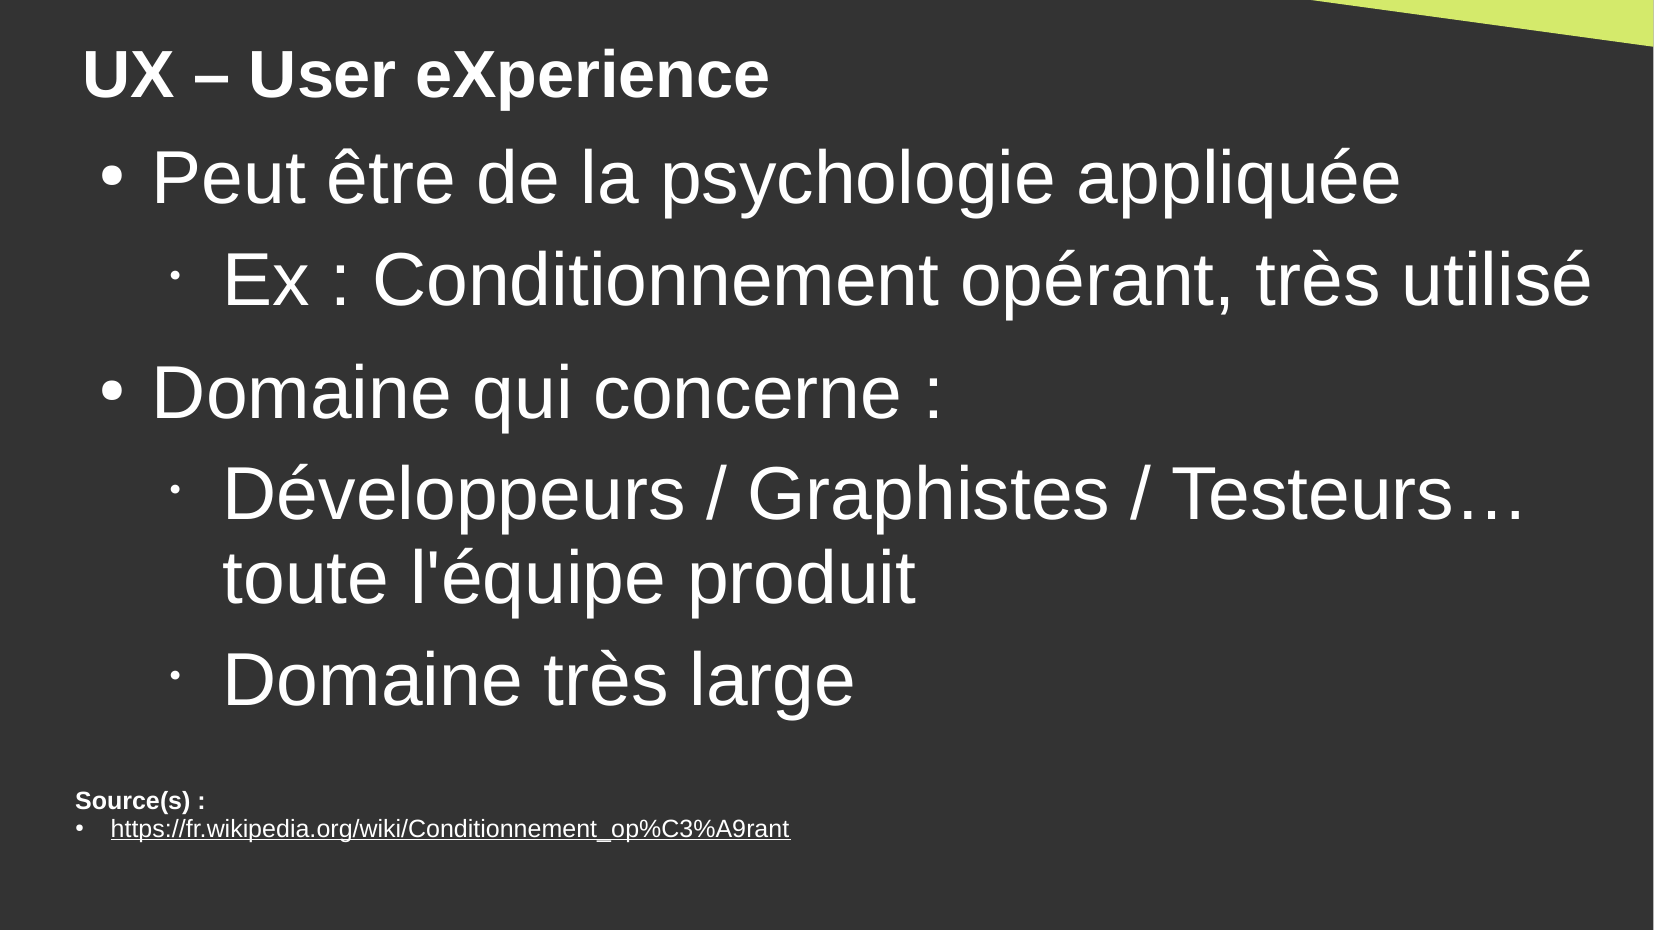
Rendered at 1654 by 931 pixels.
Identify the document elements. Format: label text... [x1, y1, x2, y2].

text_box Source(s) : https://fr.wikipedia.org/wiki/Conditionnement_op%C3%A9rant [60, 779, 1546, 875]
title UX – User eXperience [82, 37, 1571, 114]
text_box [1311, 0, 1654, 47]
list Peut être de la psychologie appliquée Ex : Conditionnement opérant, très utilisé Domaine qui concerne : Développeurs / Graphistes / Testeurs… toute l'équipe produit Domaine très large [80, 135, 1620, 827]
